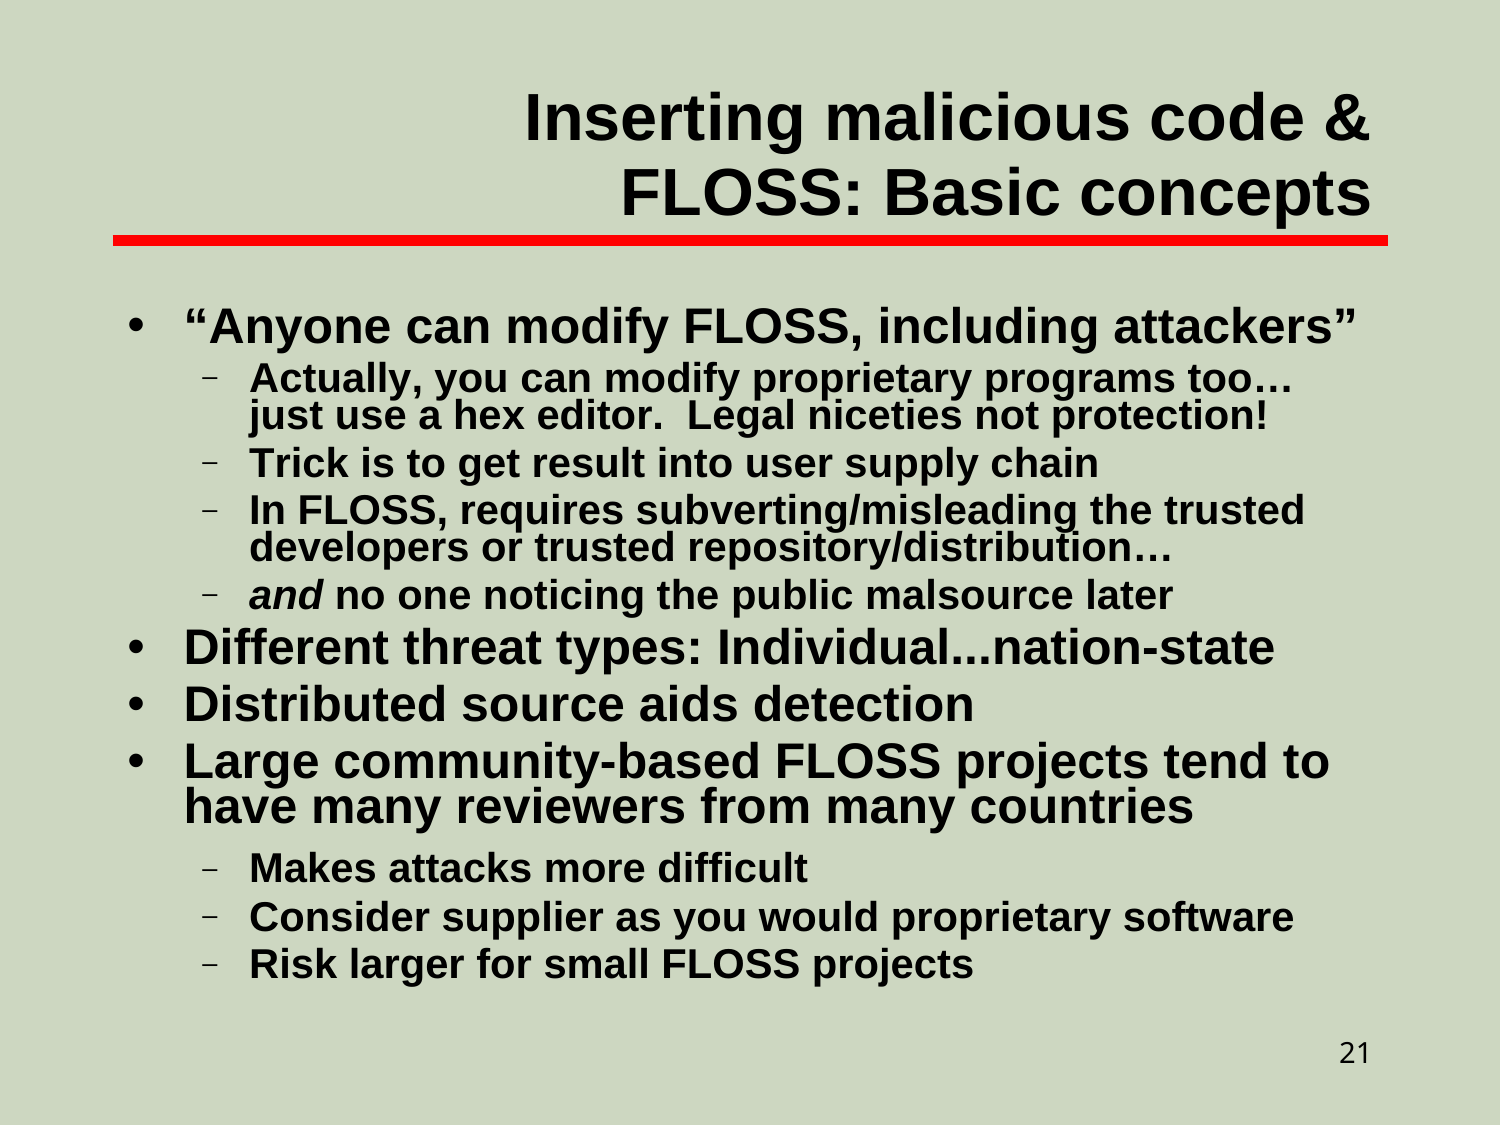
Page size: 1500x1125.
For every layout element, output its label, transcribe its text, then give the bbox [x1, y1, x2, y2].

title Inserting malicious code & FLOSS: Basic concepts [337, 72, 1388, 238]
list “Anyone can modify FLOSS, including attackers” Actually, you can modify proprietary programs too… just use a hex editor. Legal niceties not protection! Trick is to get result into user supply chain In FLOSS, requires subverting/misleading the trusted developers or trusted repository/distribution… and no one noticing the public malsource later Different threat types: Individual...nation-state Distributed source aids detection Large community-based FLOSS projects tend to have many reviewers from many countries Makes attacks more difficult Consider supplier as you would proprietary software Risk larger for small FLOSS projects [112, 299, 1388, 1038]
